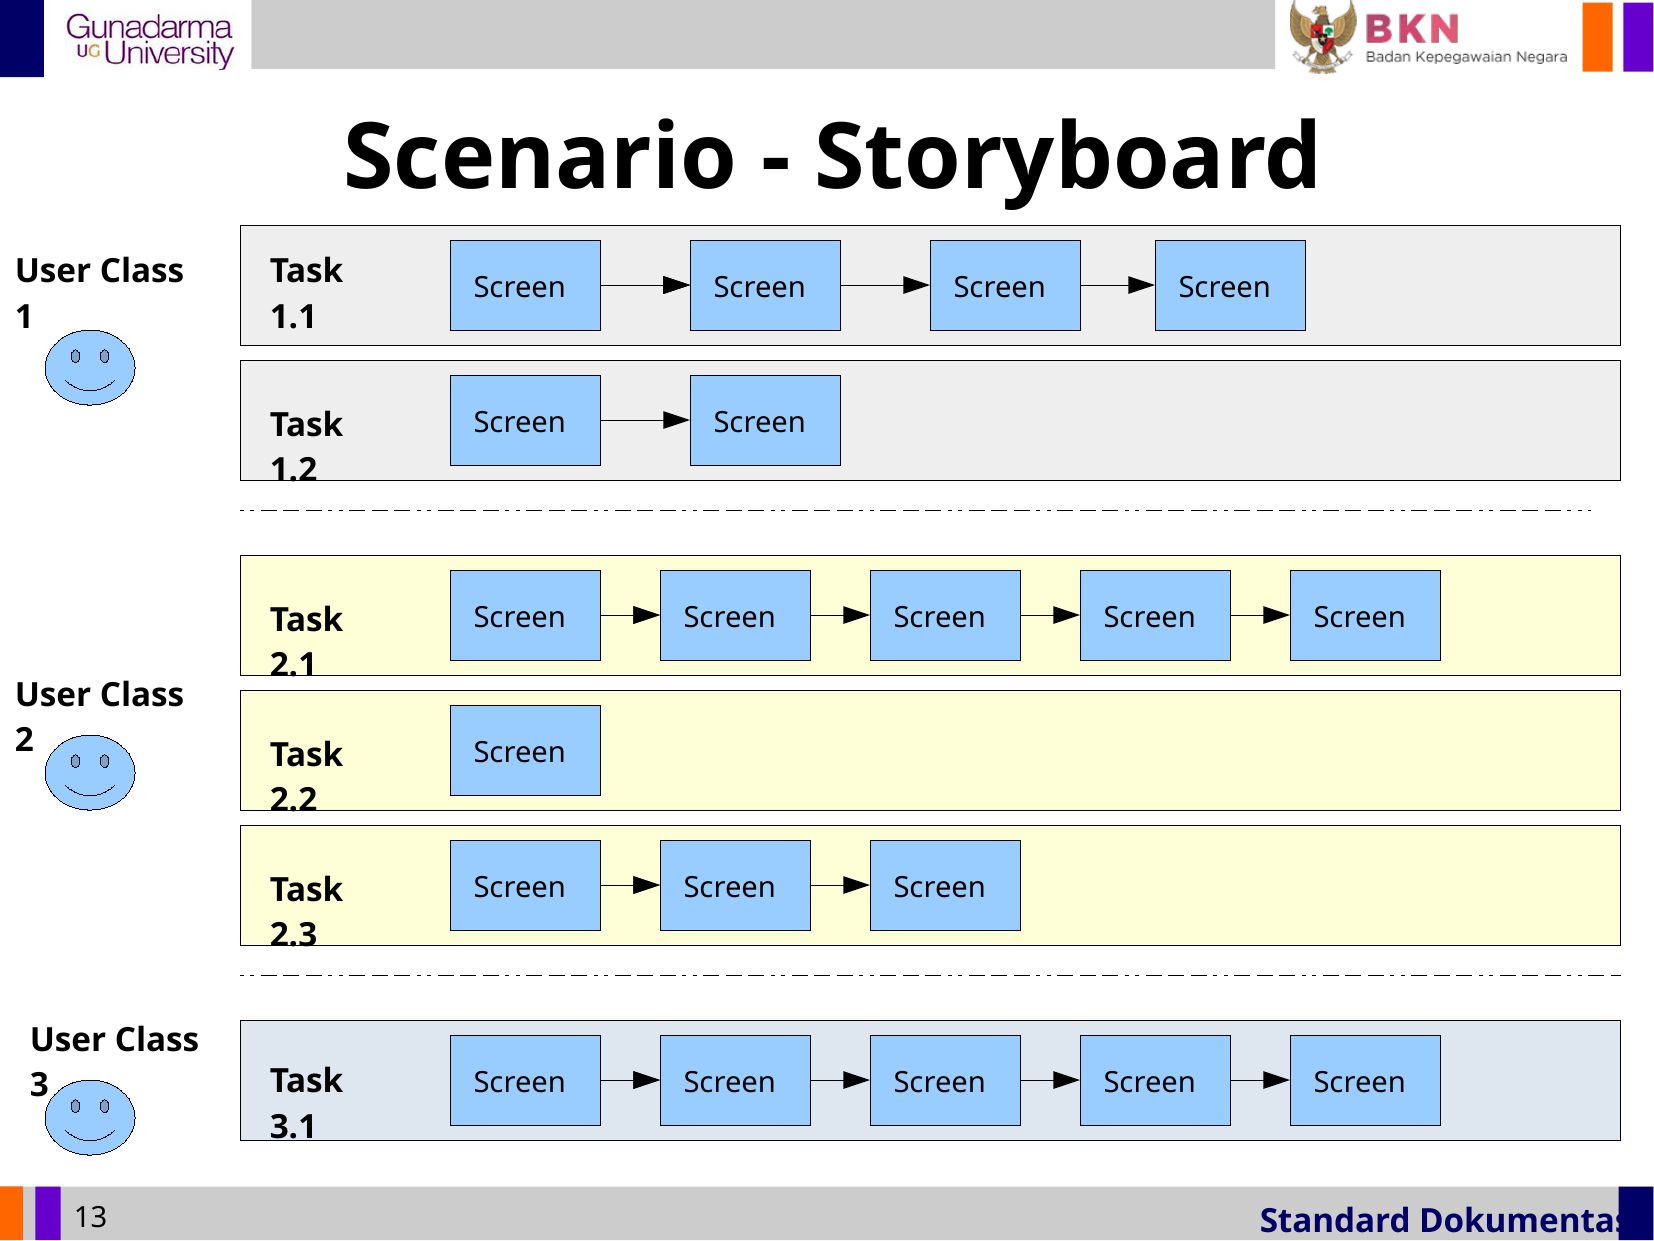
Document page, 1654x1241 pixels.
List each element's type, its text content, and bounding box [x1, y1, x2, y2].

text_box Task 2.1 [255, 588, 406, 646]
text_box Screen [870, 1035, 1021, 1126]
text_box Screen [450, 705, 601, 796]
title Scenario - Storyboard [77, 90, 1591, 217]
text_box User Class 3 [15, 1008, 226, 1066]
text_box [240, 555, 1621, 676]
text_box Screen [450, 375, 601, 466]
text_box Screen [660, 570, 811, 661]
text_box Task 2.3 [255, 858, 406, 916]
text_box [240, 690, 1621, 811]
text_box Screen [660, 840, 811, 931]
text_box User Class 1 [0, 240, 211, 297]
picture [65, 0, 235, 70]
text_box [240, 1020, 1621, 1141]
text_box Screen [690, 375, 841, 466]
text_box [240, 825, 1621, 946]
text_box Task 1.1 [255, 240, 406, 297]
text_box Screen [1080, 1035, 1231, 1126]
text_box Task 1.2 [255, 393, 406, 451]
text_box [45, 735, 136, 811]
text_box Screen [450, 240, 601, 331]
text_box [45, 1080, 136, 1156]
text_box Screen [1080, 570, 1231, 661]
text_box [240, 225, 1621, 346]
text_box Screen [660, 1035, 811, 1126]
text_box Screen [690, 240, 841, 331]
text_box User Class 2 [0, 663, 211, 721]
picture [1290, 0, 1567, 74]
text_box Screen [870, 570, 1021, 661]
text_box Screen [870, 840, 1021, 931]
text_box Screen [450, 570, 601, 661]
text_box Task 2.2 [255, 723, 406, 781]
text_box Screen [1155, 240, 1306, 331]
text_box Screen [1290, 570, 1441, 661]
text_box Screen [450, 1035, 601, 1126]
text_box [45, 330, 136, 406]
text_box Task 3.1 [255, 1050, 406, 1107]
text_box Screen [930, 240, 1081, 331]
text_box Screen [450, 840, 601, 931]
text_box Screen [1290, 1035, 1441, 1126]
text_box [240, 360, 1621, 481]
